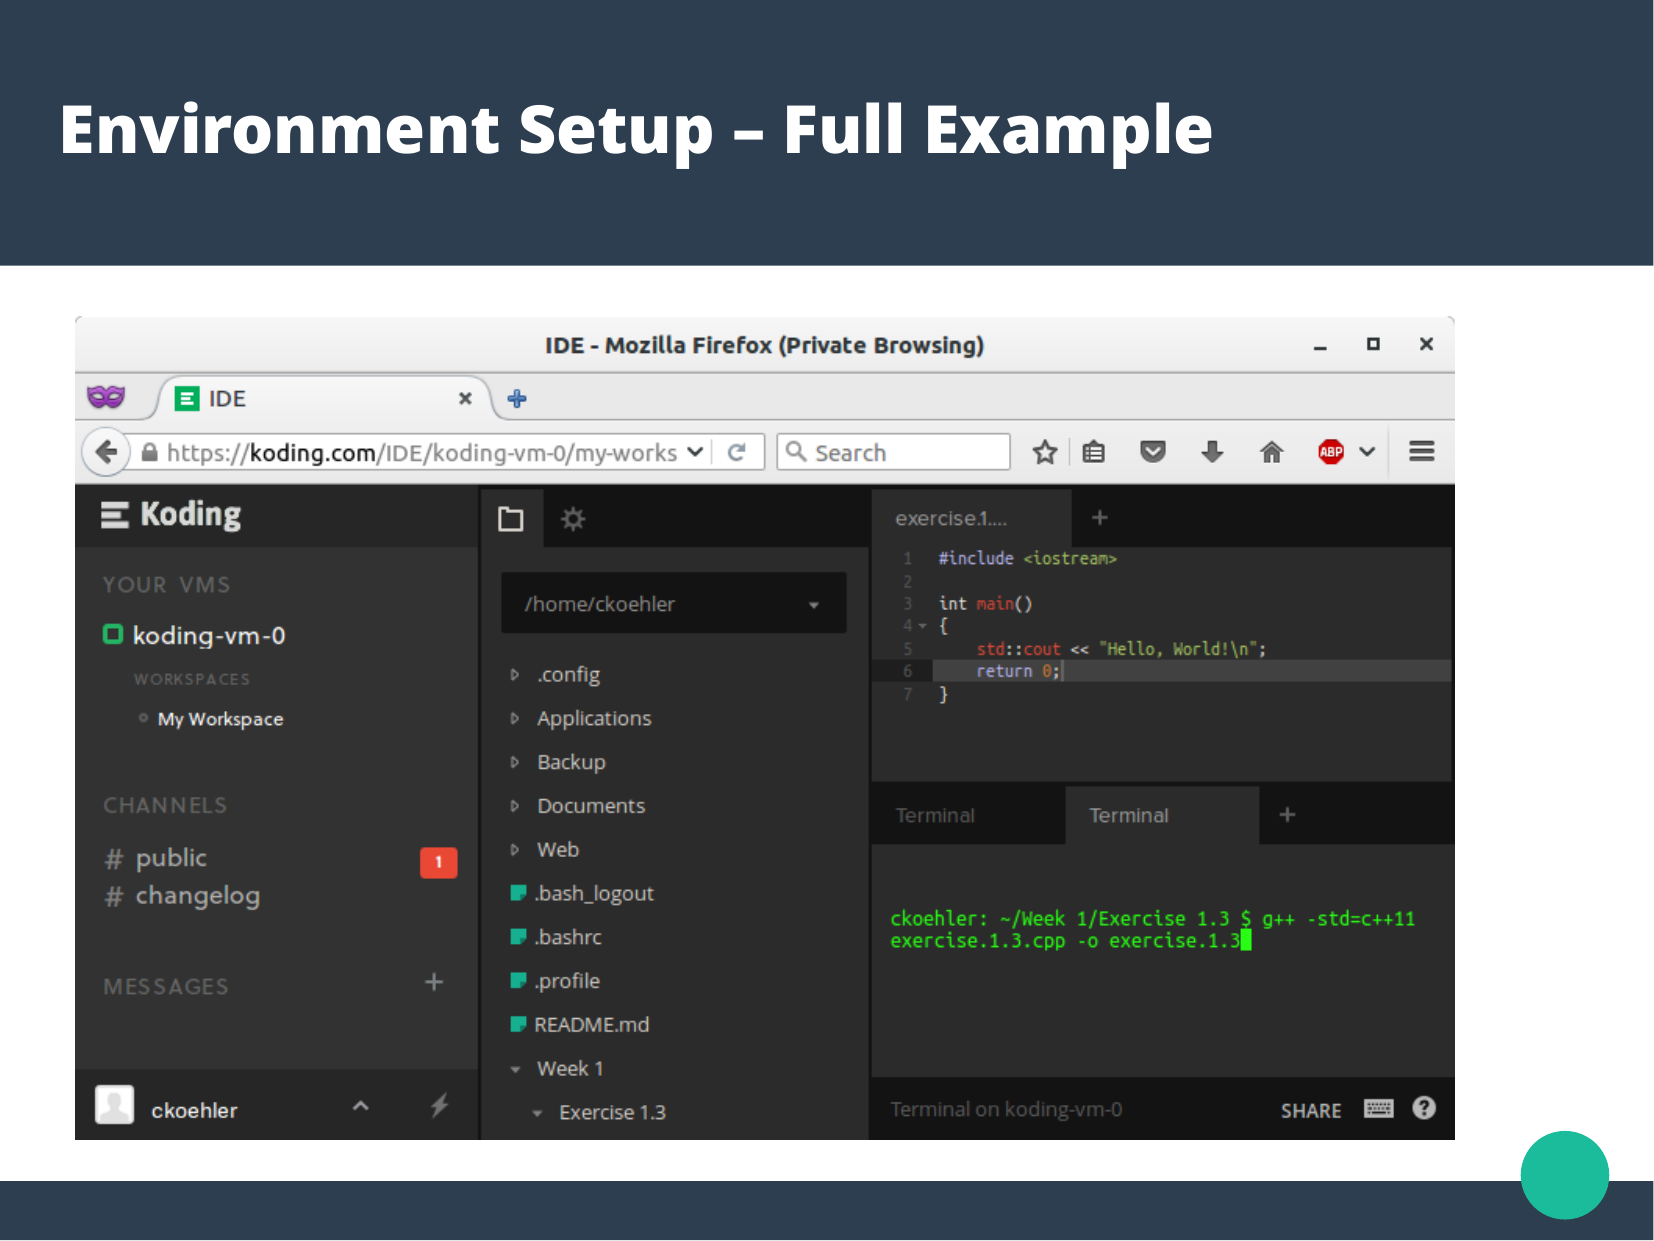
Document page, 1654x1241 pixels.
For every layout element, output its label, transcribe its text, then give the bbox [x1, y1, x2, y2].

title Environment Setup – Full Example [59, 49, 1595, 207]
picture [75, 316, 1455, 1141]
